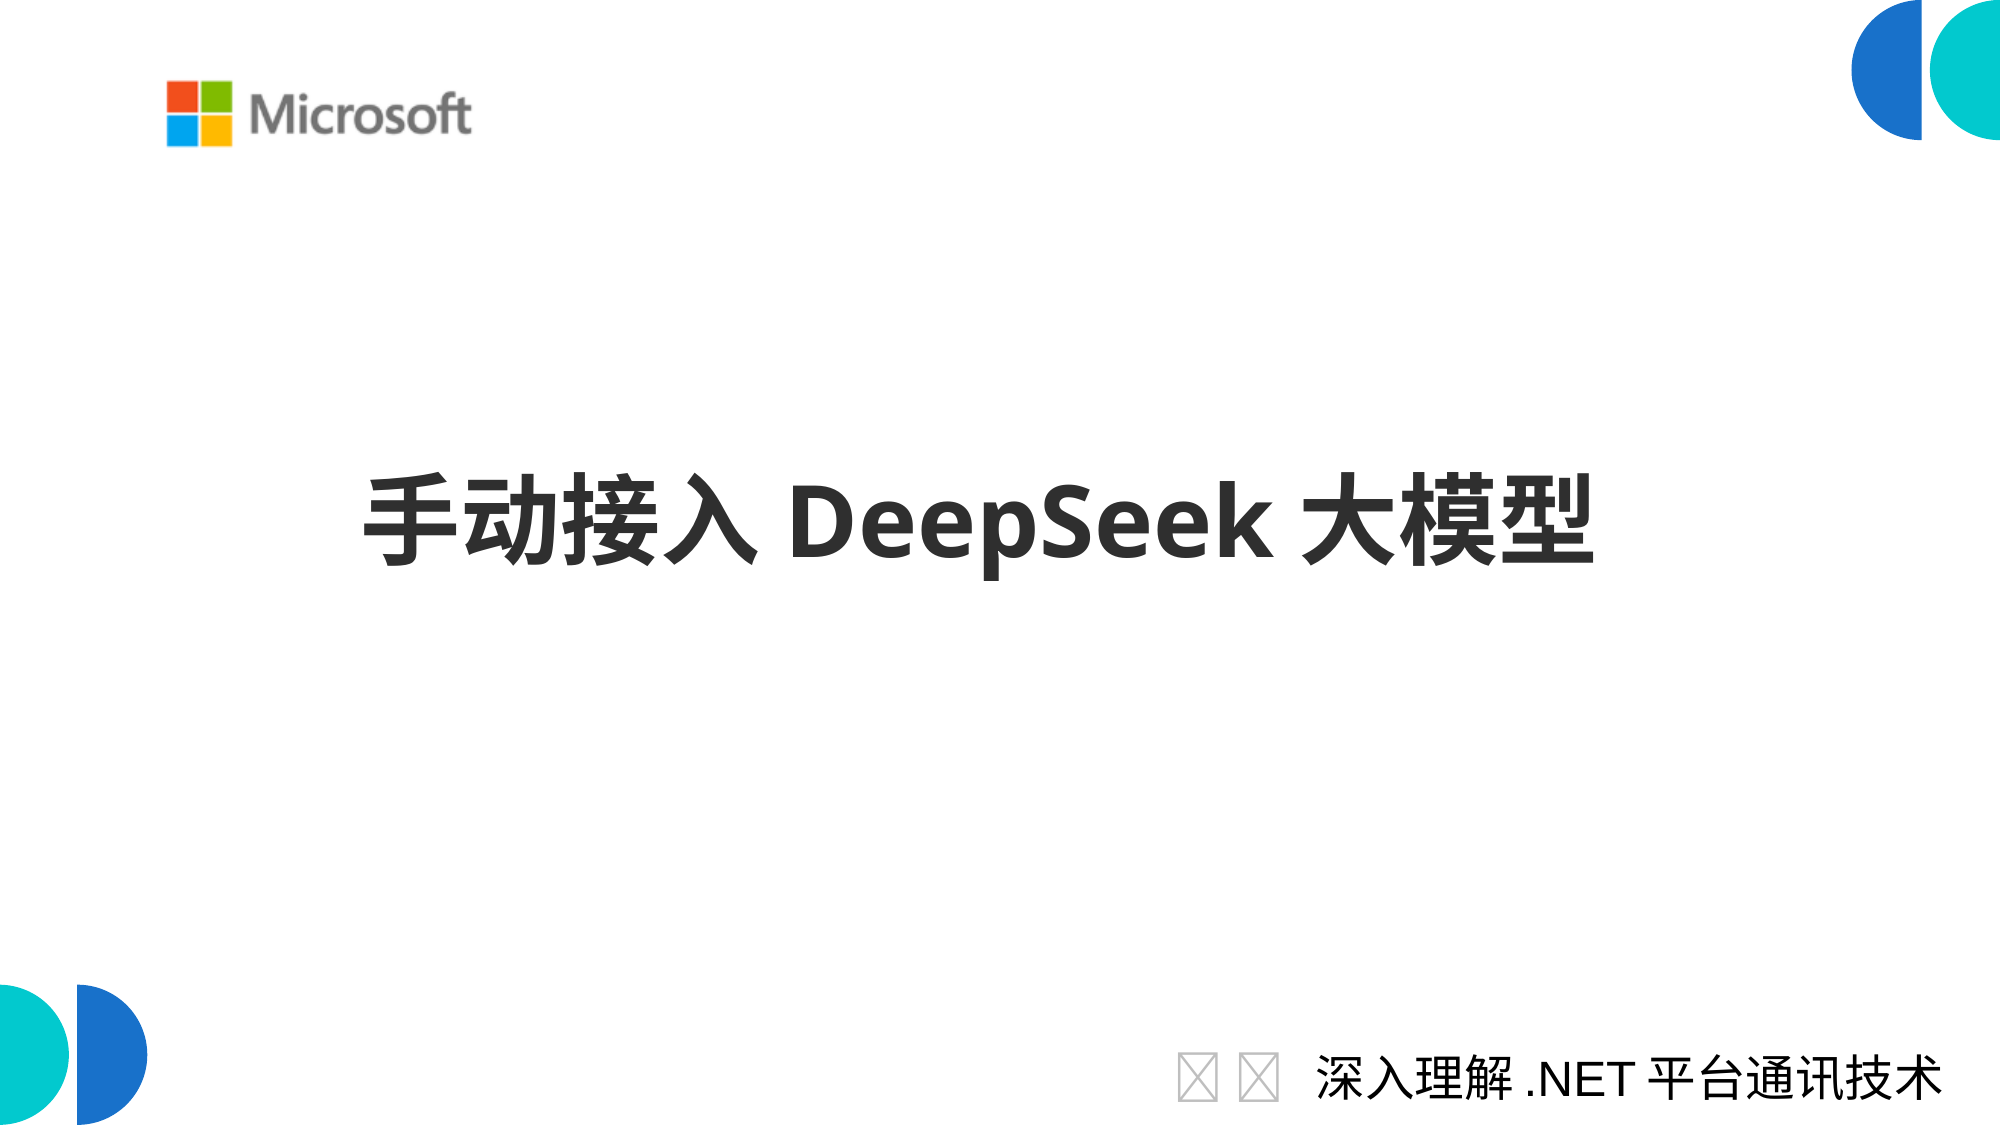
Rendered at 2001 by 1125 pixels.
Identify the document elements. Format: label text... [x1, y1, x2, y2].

title 手动接入DeepSeek大模型 [117, 425, 1842, 611]
picture [85, 41, 552, 189]
subtitle 🚀 🚀 深入理解.NET平台通讯技术 [1173, 1046, 1952, 1107]
